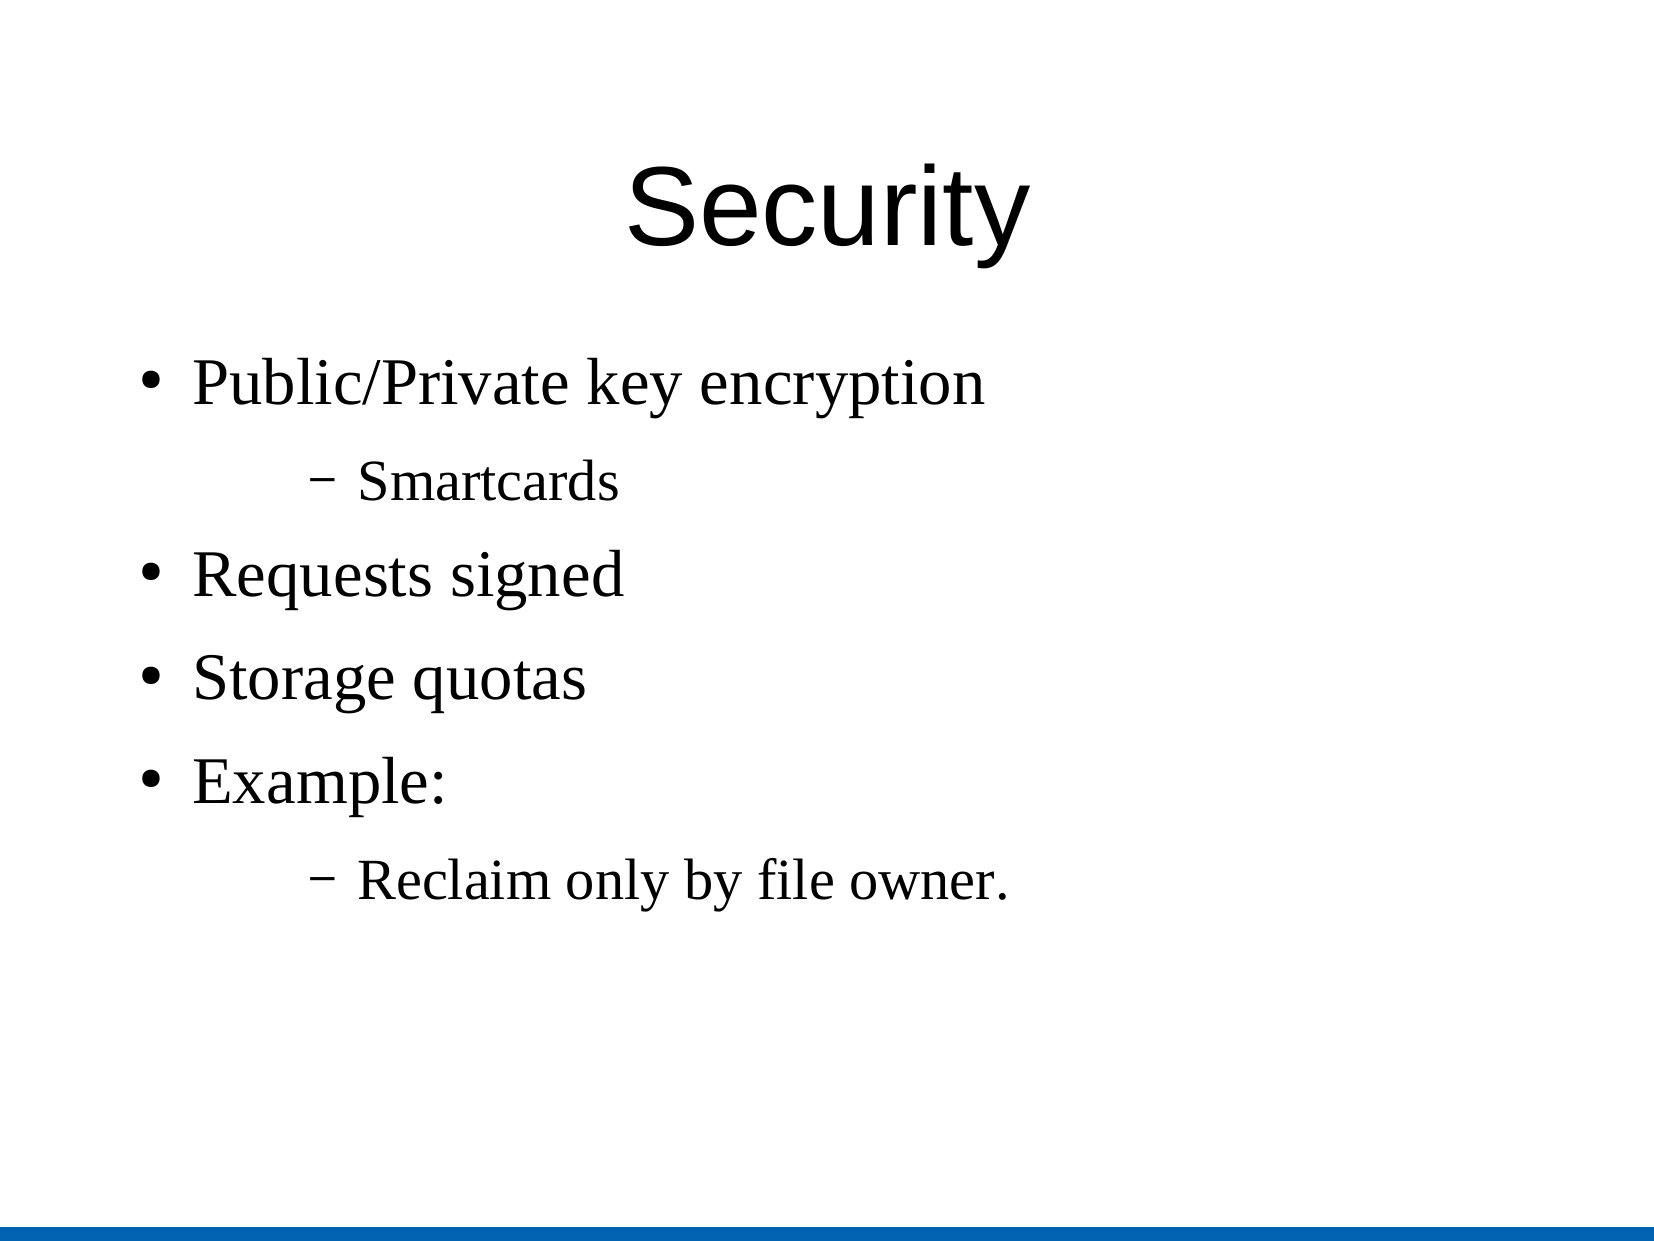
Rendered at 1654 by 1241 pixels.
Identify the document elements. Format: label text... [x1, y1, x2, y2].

title Security [121, 102, 1533, 311]
list Public/Private key encryption Smartcards Requests signed Storage quotas Example: Reclaim only by file owner. [121, 344, 1533, 1127]
